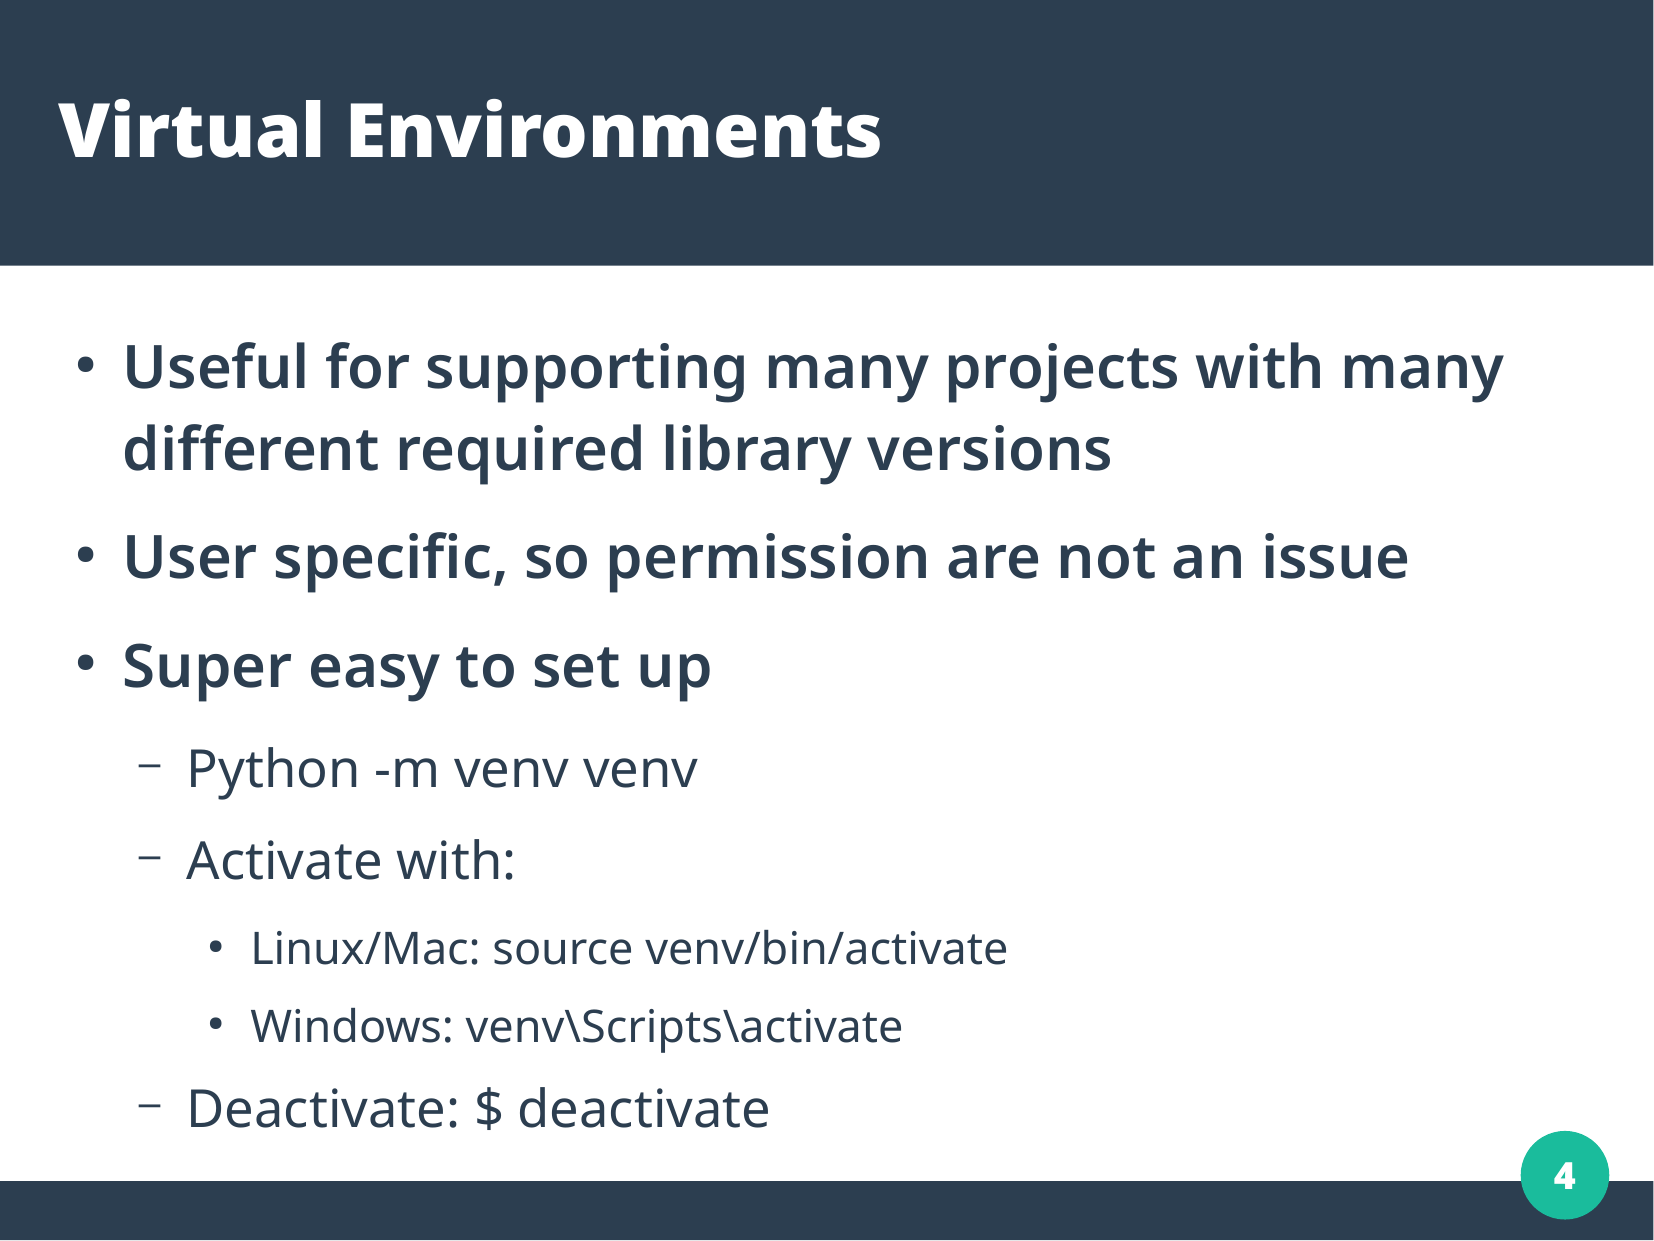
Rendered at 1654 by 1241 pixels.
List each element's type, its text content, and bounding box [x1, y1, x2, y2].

title Virtual Environments [59, 49, 1595, 207]
list Useful for supporting many projects with many different required library versions User specific, so permission are not an issue Super easy to set up Python -m venv venv Activate with: Linux/Mac: source venv/bin/activate Windows: venv\Scripts\activate Deactivate: $ deactivate [59, 324, 1595, 1152]
